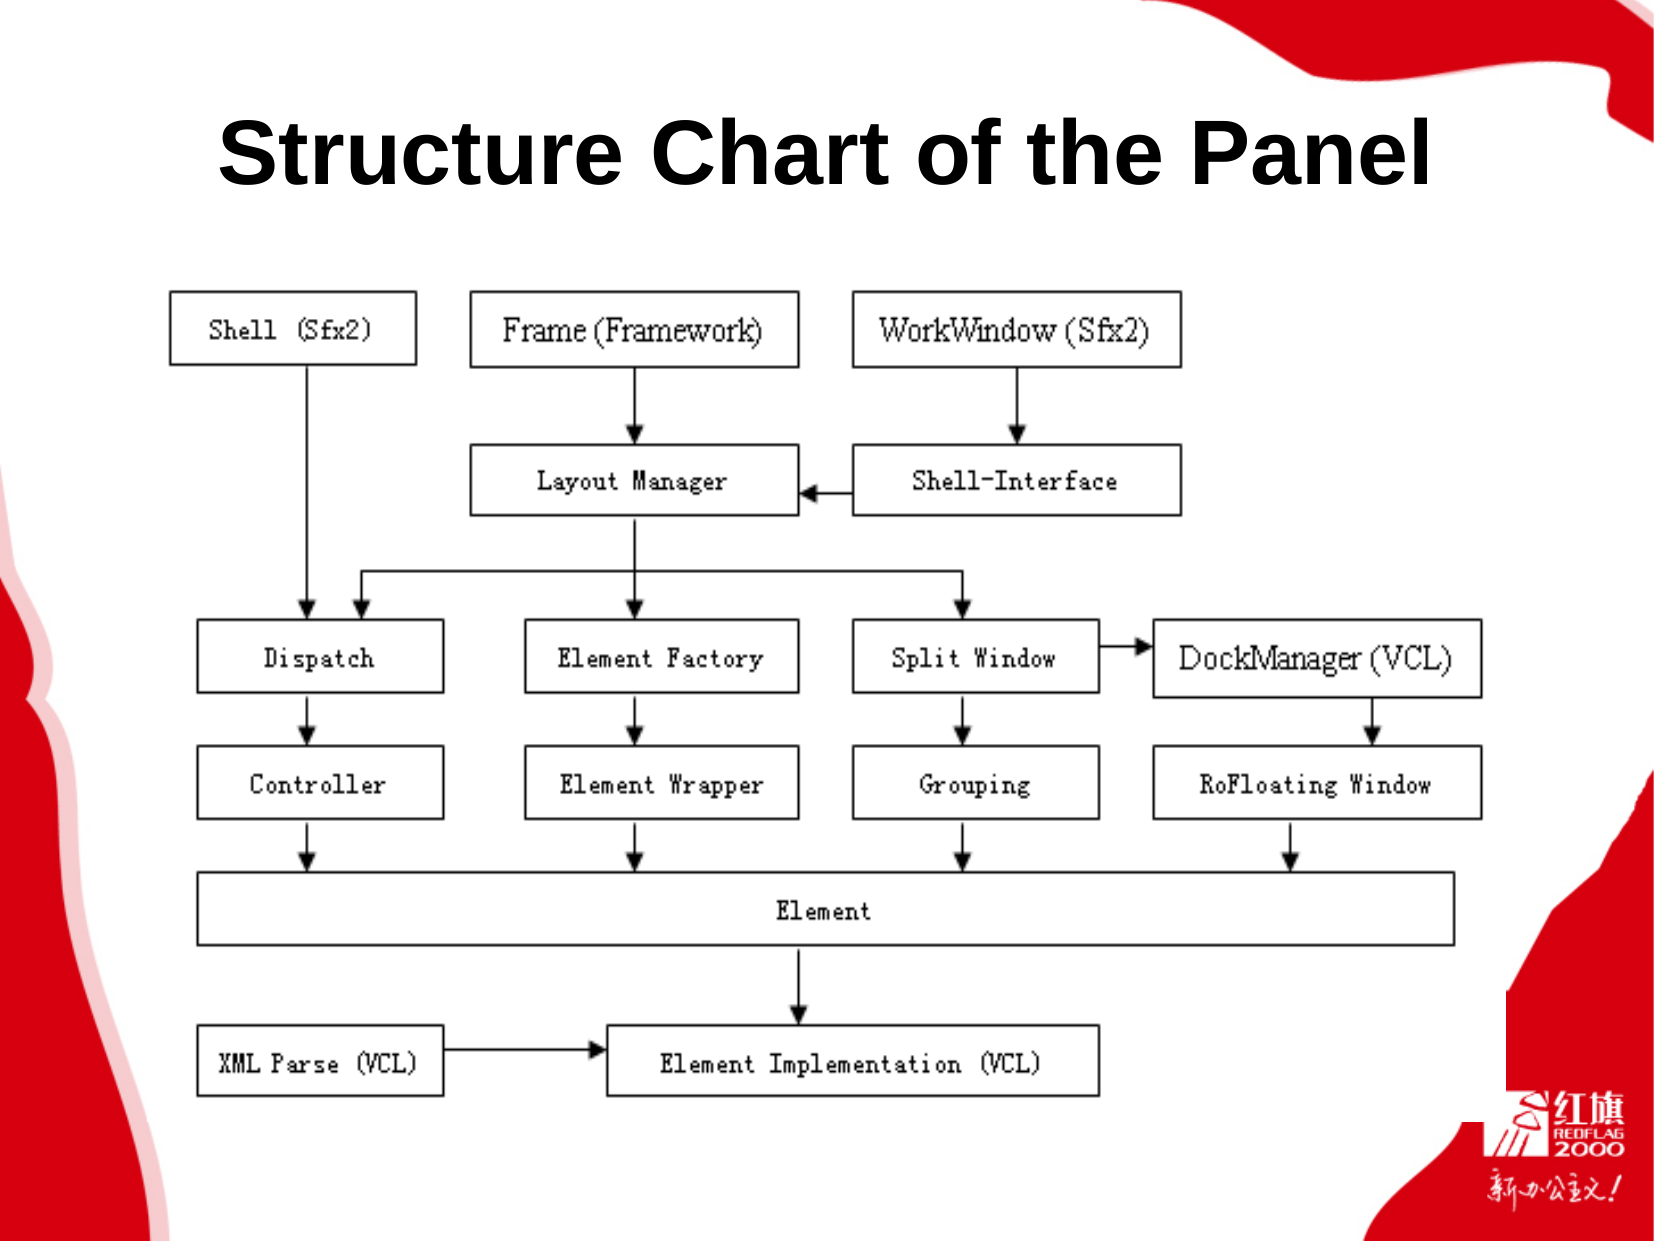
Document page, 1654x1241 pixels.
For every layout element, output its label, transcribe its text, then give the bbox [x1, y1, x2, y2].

picture [0, 0, 1654, 1241]
title Structure Chart of the Panel [82, 56, 1571, 250]
